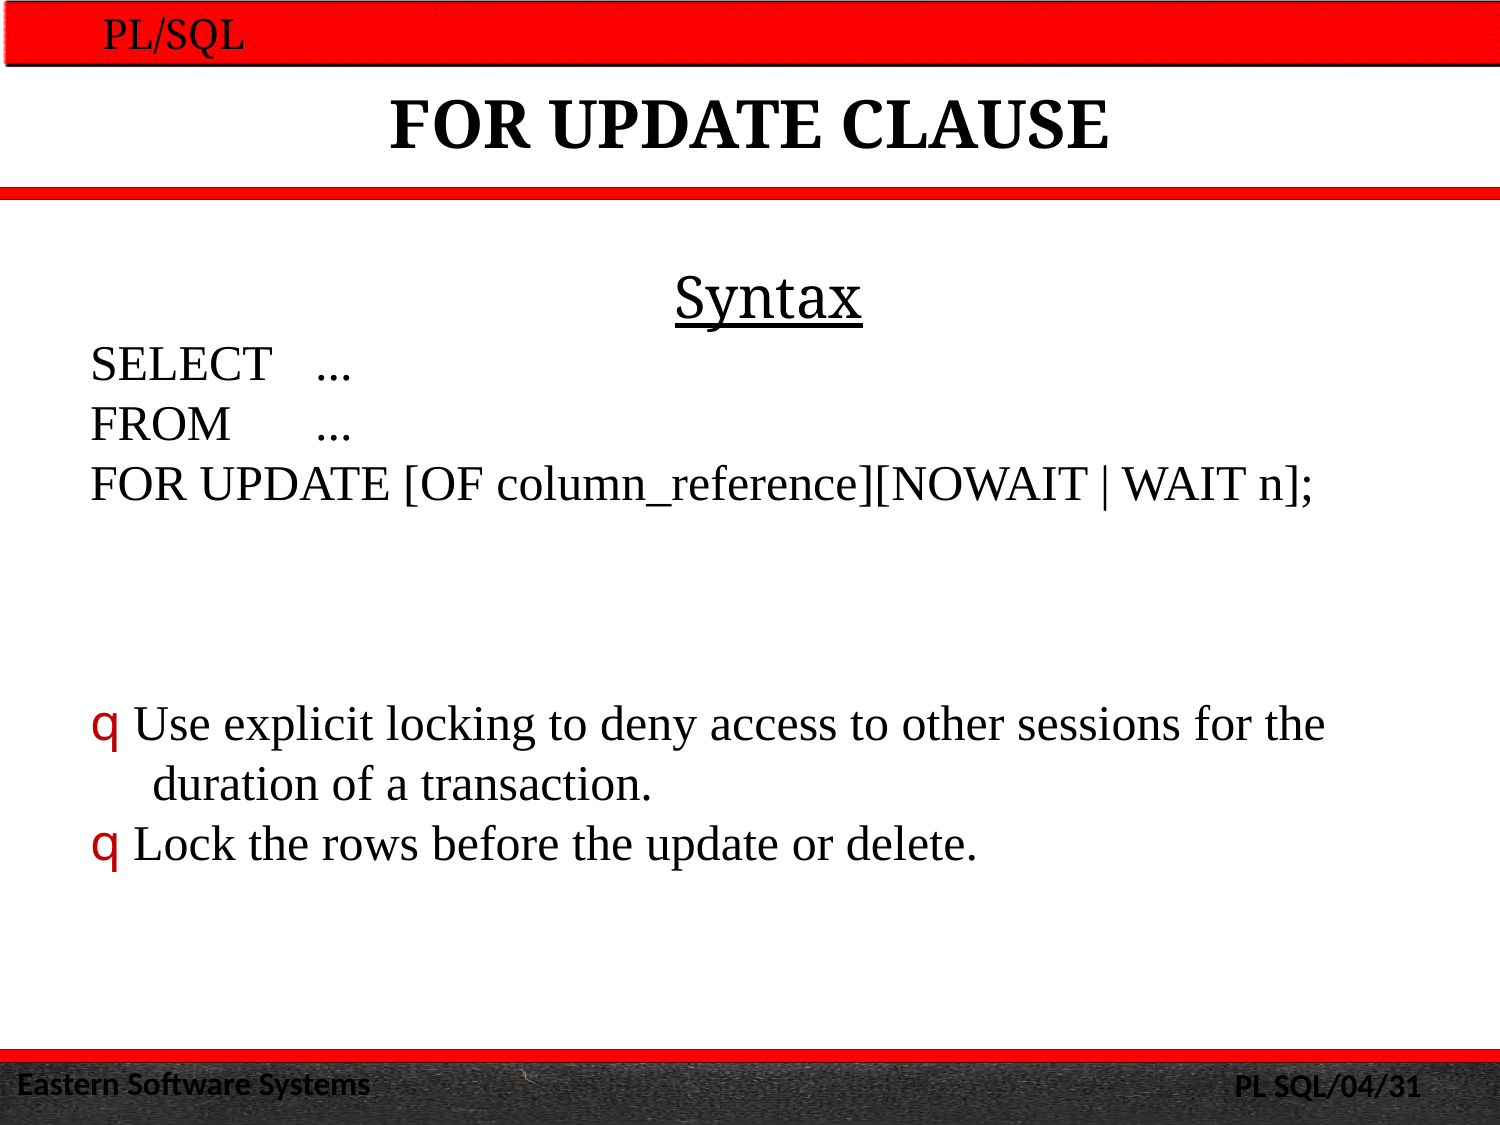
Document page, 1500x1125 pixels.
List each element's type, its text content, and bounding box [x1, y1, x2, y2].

picture [0, 0, 1500, 69]
picture [0, 1049, 1500, 1125]
text_box PL SQL/04/31 [379, 1056, 1500, 1125]
text_box FOR UPDATE CLAUSE [0, 74, 1500, 170]
picture [0, 187, 1500, 200]
text_box Eastern Software Systems [2, 1054, 394, 1110]
text_box PL/SQL [87, 0, 288, 65]
text_box Syntax SELECT ... FROM ... FOR UPDATE [OF column_reference][NOWAIT | WAIT n]; Use explicit locking to deny access to other sessions for the duration of a transaction. Lock the rows before the update or delete. [75, 252, 1463, 879]
